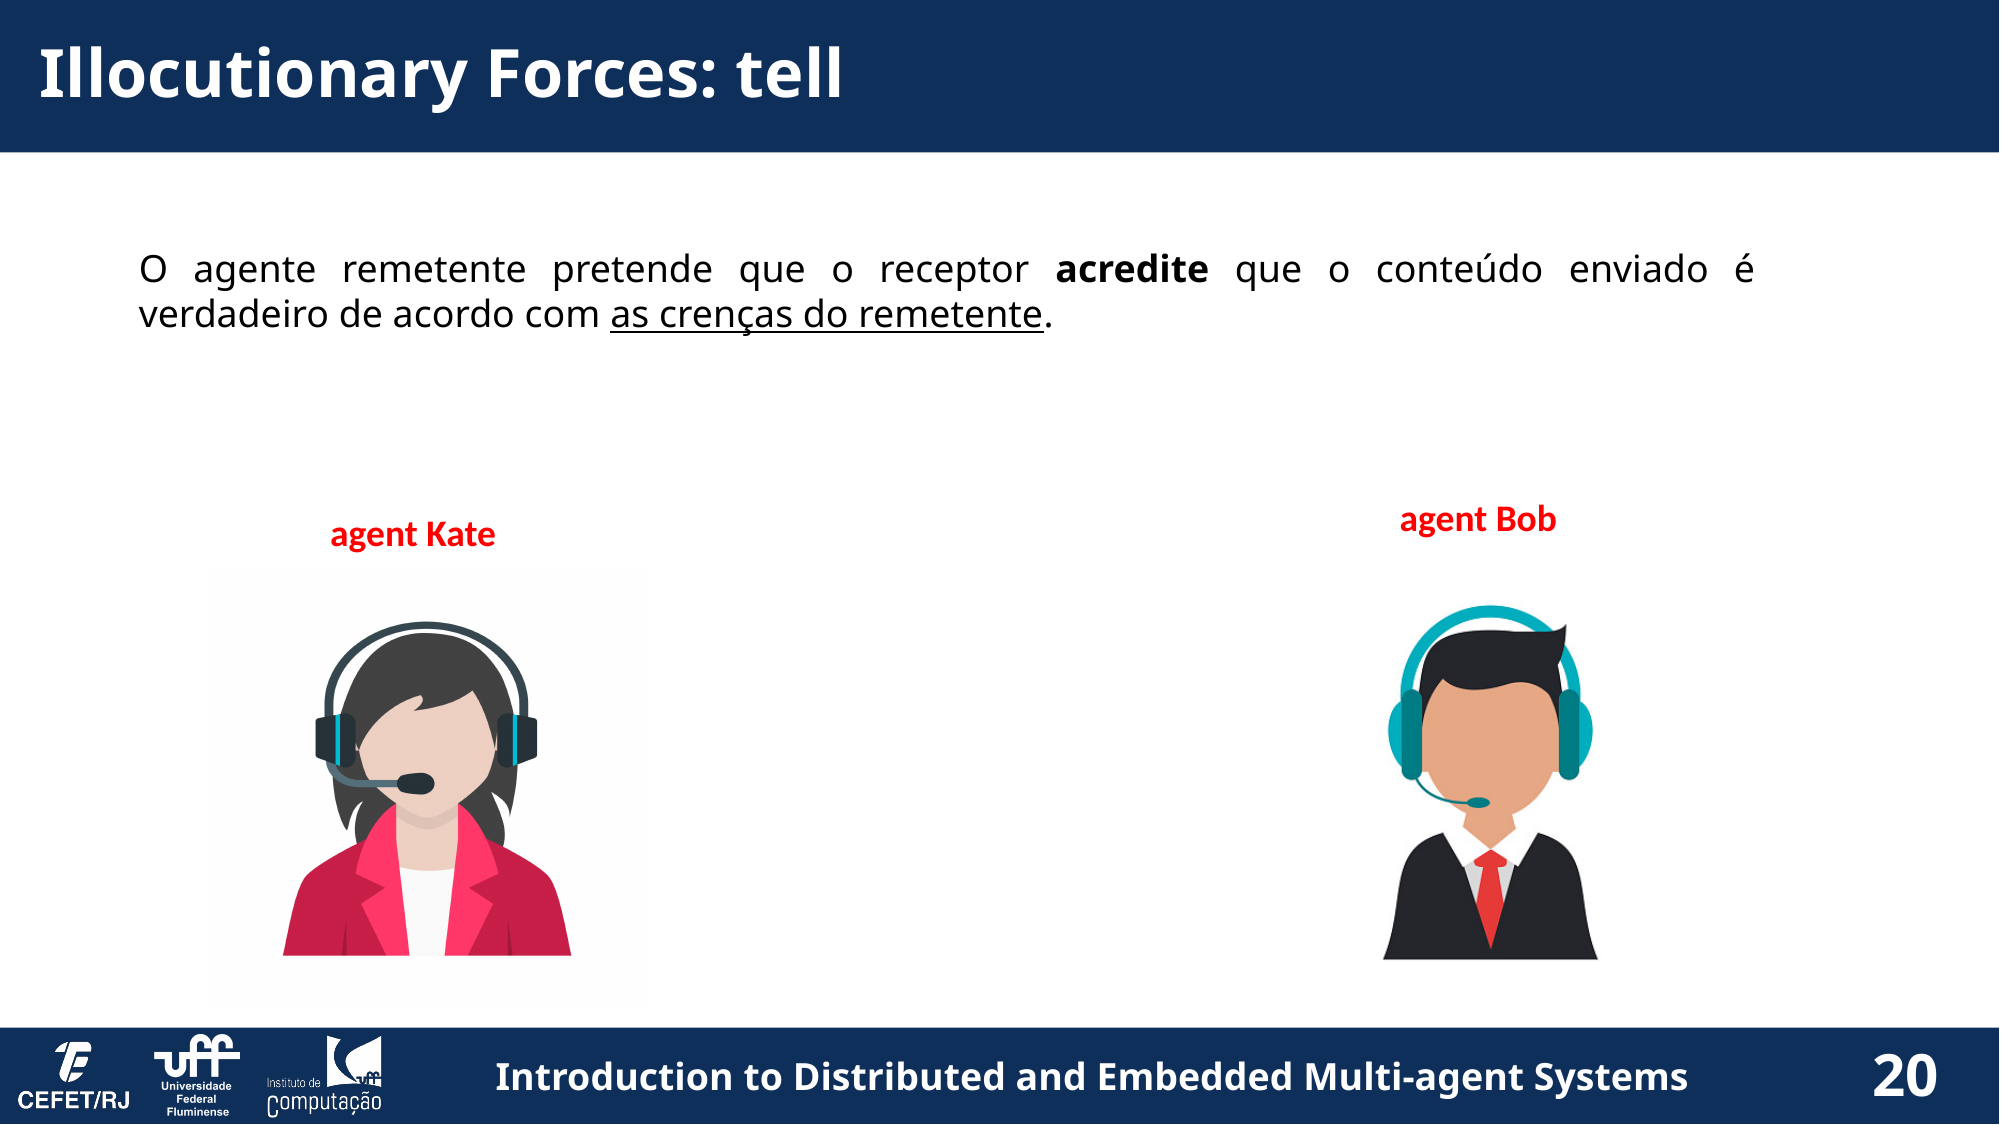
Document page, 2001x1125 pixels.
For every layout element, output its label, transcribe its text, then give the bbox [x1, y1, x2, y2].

picture [205, 566, 649, 1011]
text_box agent Bob [1360, 486, 1596, 547]
text_box agent Kate [295, 501, 531, 562]
picture [153, 1033, 241, 1121]
text_box Illocutionary Forces: tell [25, 23, 1999, 119]
text_box O agente remetente pretende que o receptor acredite que o conteúdo enviado é verdadeiro de acordo com as crenças do remetente. [123, 237, 1771, 343]
picture [265, 1033, 383, 1118]
picture [1268, 560, 1713, 1005]
picture [18, 1021, 129, 1125]
